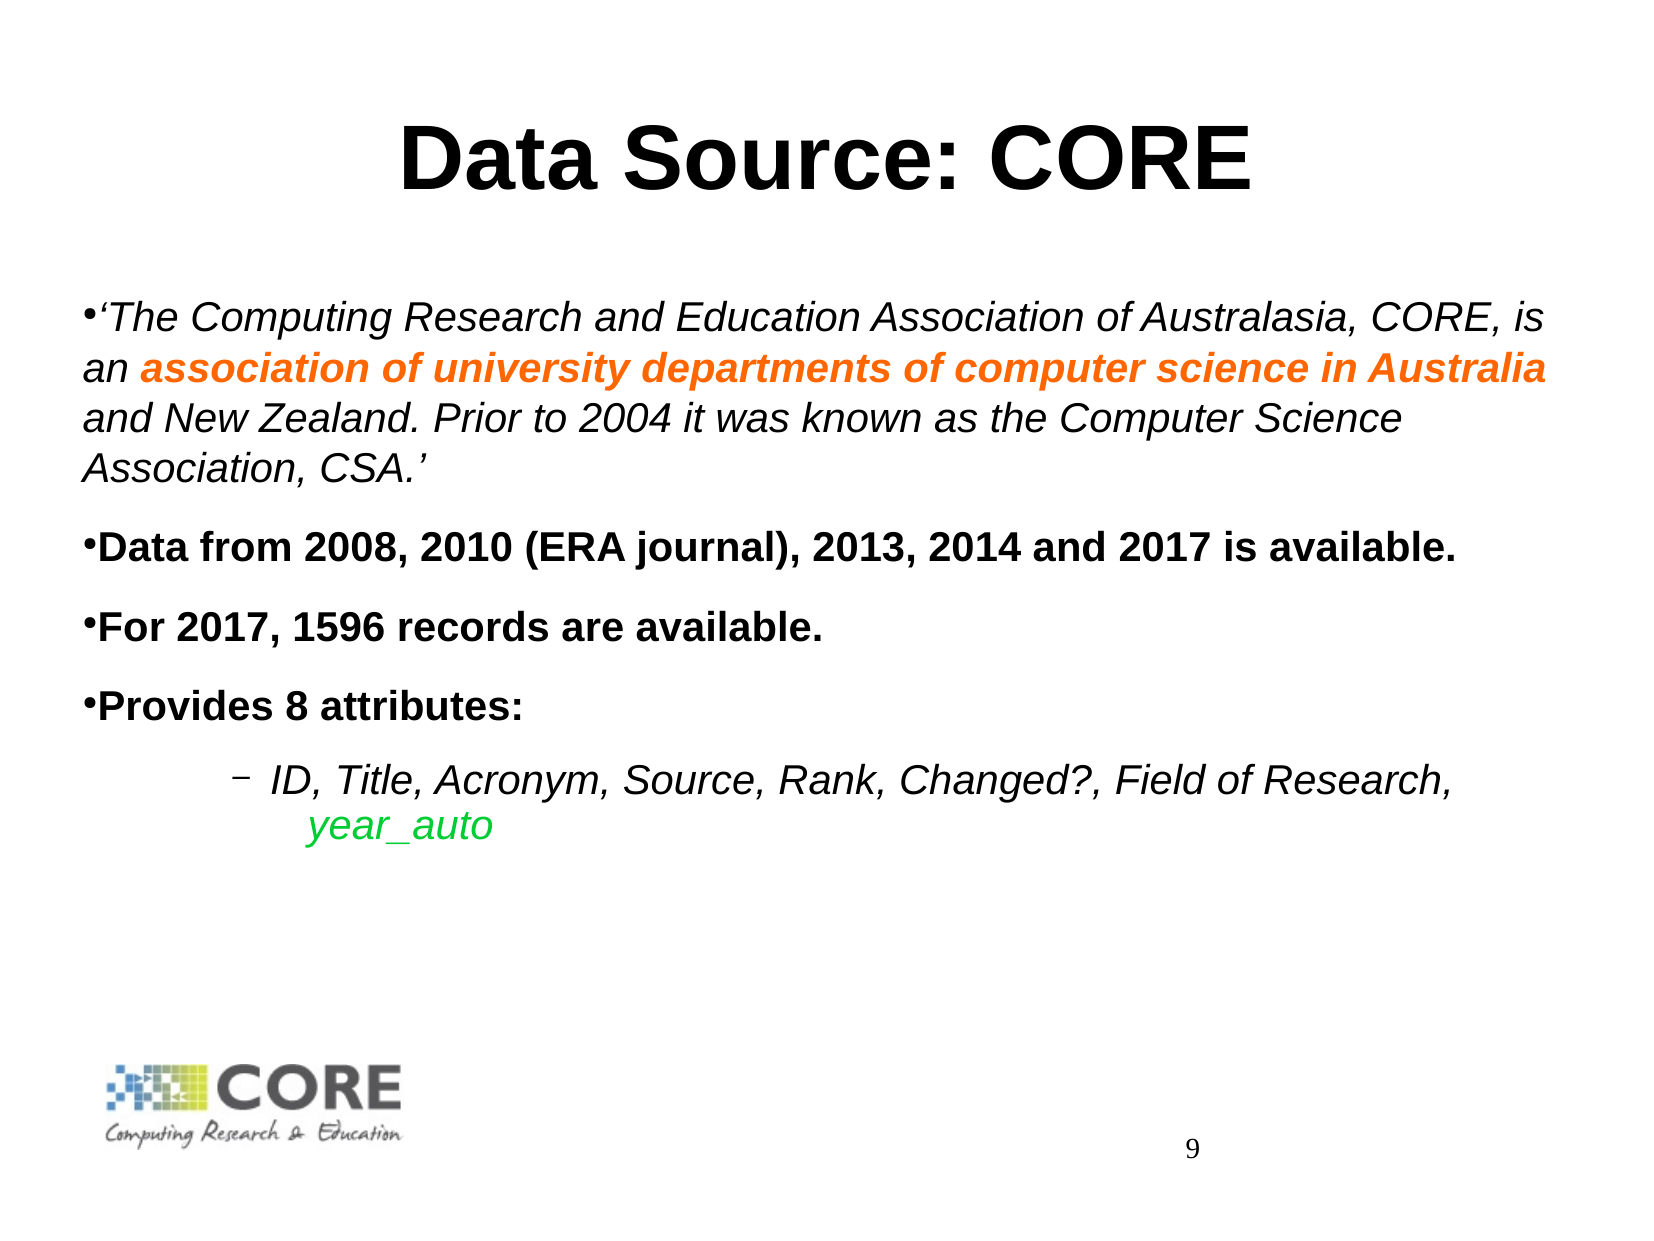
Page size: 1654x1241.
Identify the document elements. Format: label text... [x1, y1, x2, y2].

title Data Source: CORE [82, 49, 1571, 257]
list ‘The Computing Research and Education Association of Australasia, CORE, is an association of university departments of computer science in Australia and New Zealand. Prior to 2004 it was known as the Computer Science Association, CSA.’ Data from 2008, 2010 (ERA journal), 2013, 2014 and 2017 is available. For 2017, 1596 records are available. Provides 8 attributes: ID, Title, Acronym, Source, Rank, Changed?, Field of Research, year_auto [82, 290, 1571, 1010]
picture [105, 1065, 404, 1150]
text_box [1185, 1129, 1571, 1216]
